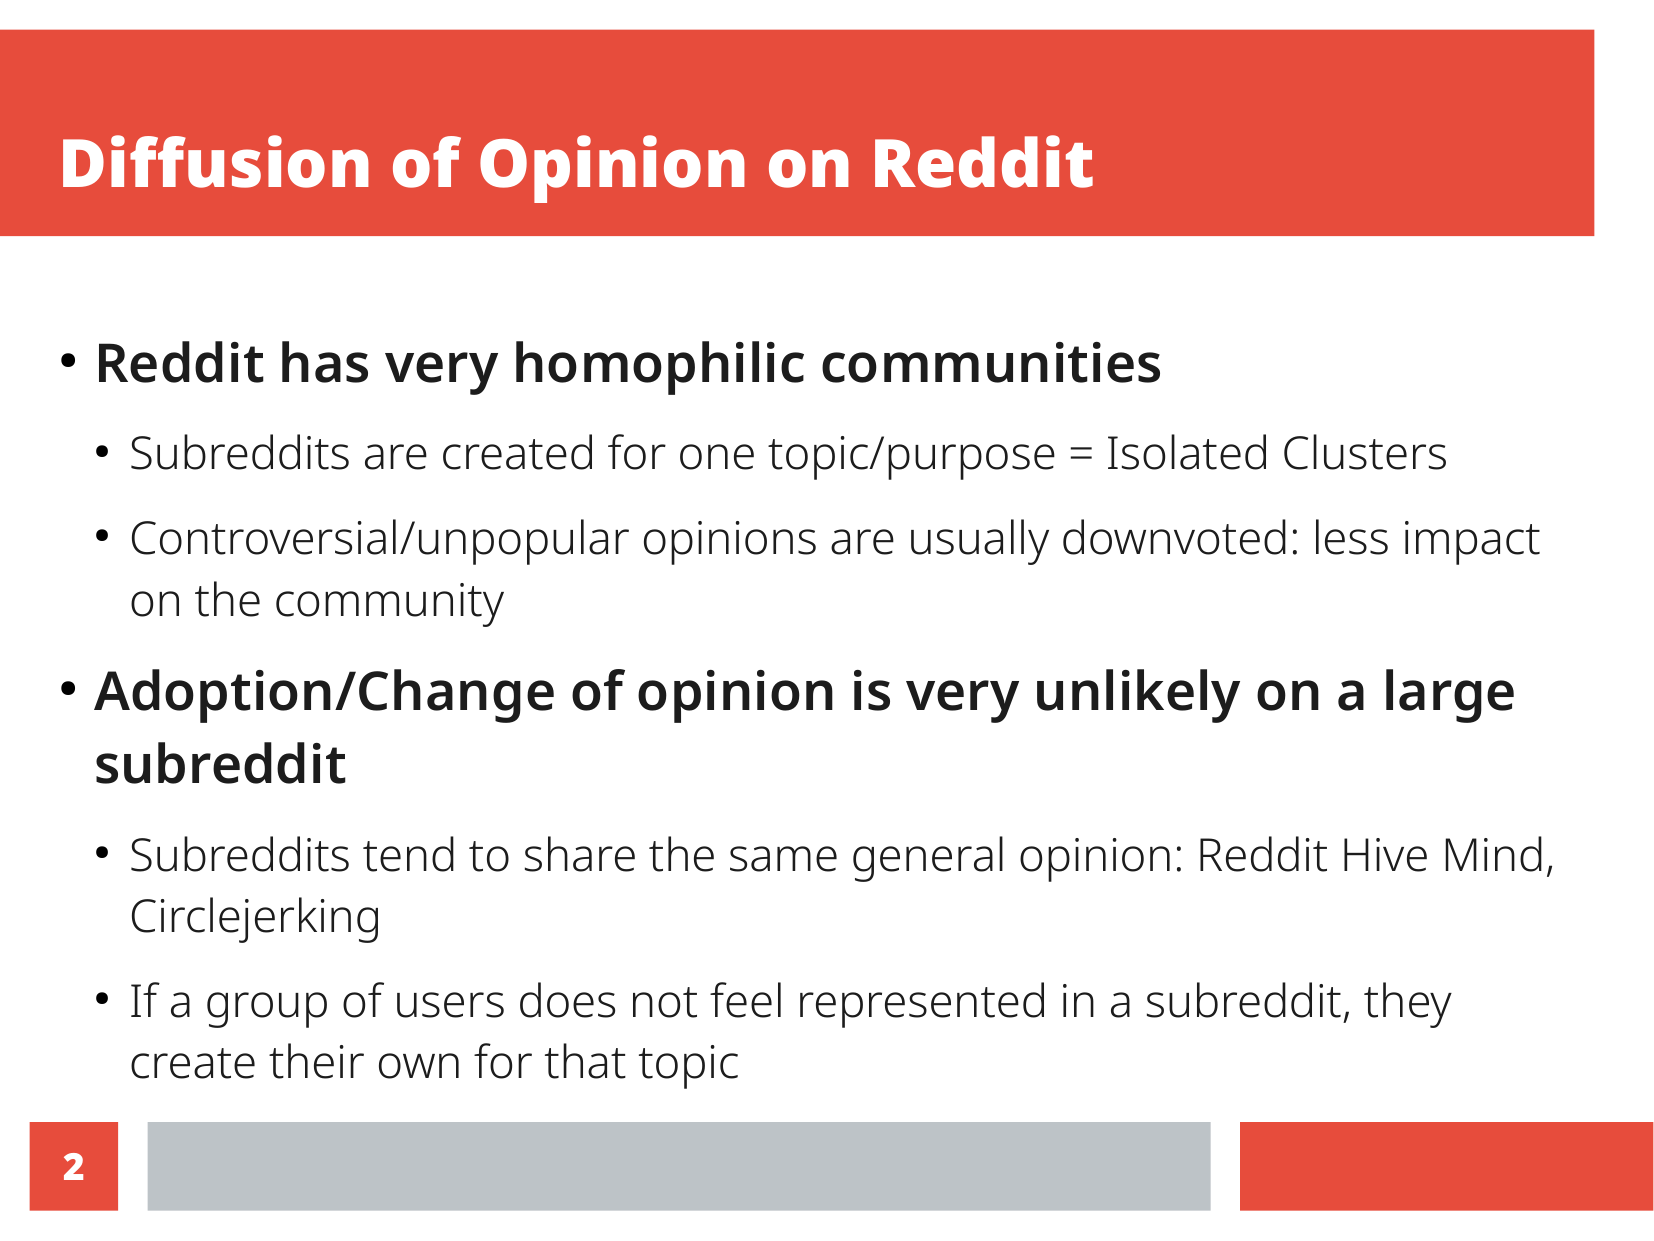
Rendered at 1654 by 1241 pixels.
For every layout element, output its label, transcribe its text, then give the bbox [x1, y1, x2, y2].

title Diffusion of Opinion on Reddit [59, 59, 1595, 207]
list Reddit has very homophilic communities Subreddits are created for one topic/purpose = Isolated Clusters Controversial/unpopular opinions are usually downvoted: less impact on the community Adoption/Change of opinion is very unlikely on a large subreddit Subreddits tend to share the same general opinion: Reddit Hive Mind, Circlejerking If a group of users does not feel represented in a subreddit, they create their own for that topic [59, 324, 1565, 1093]
